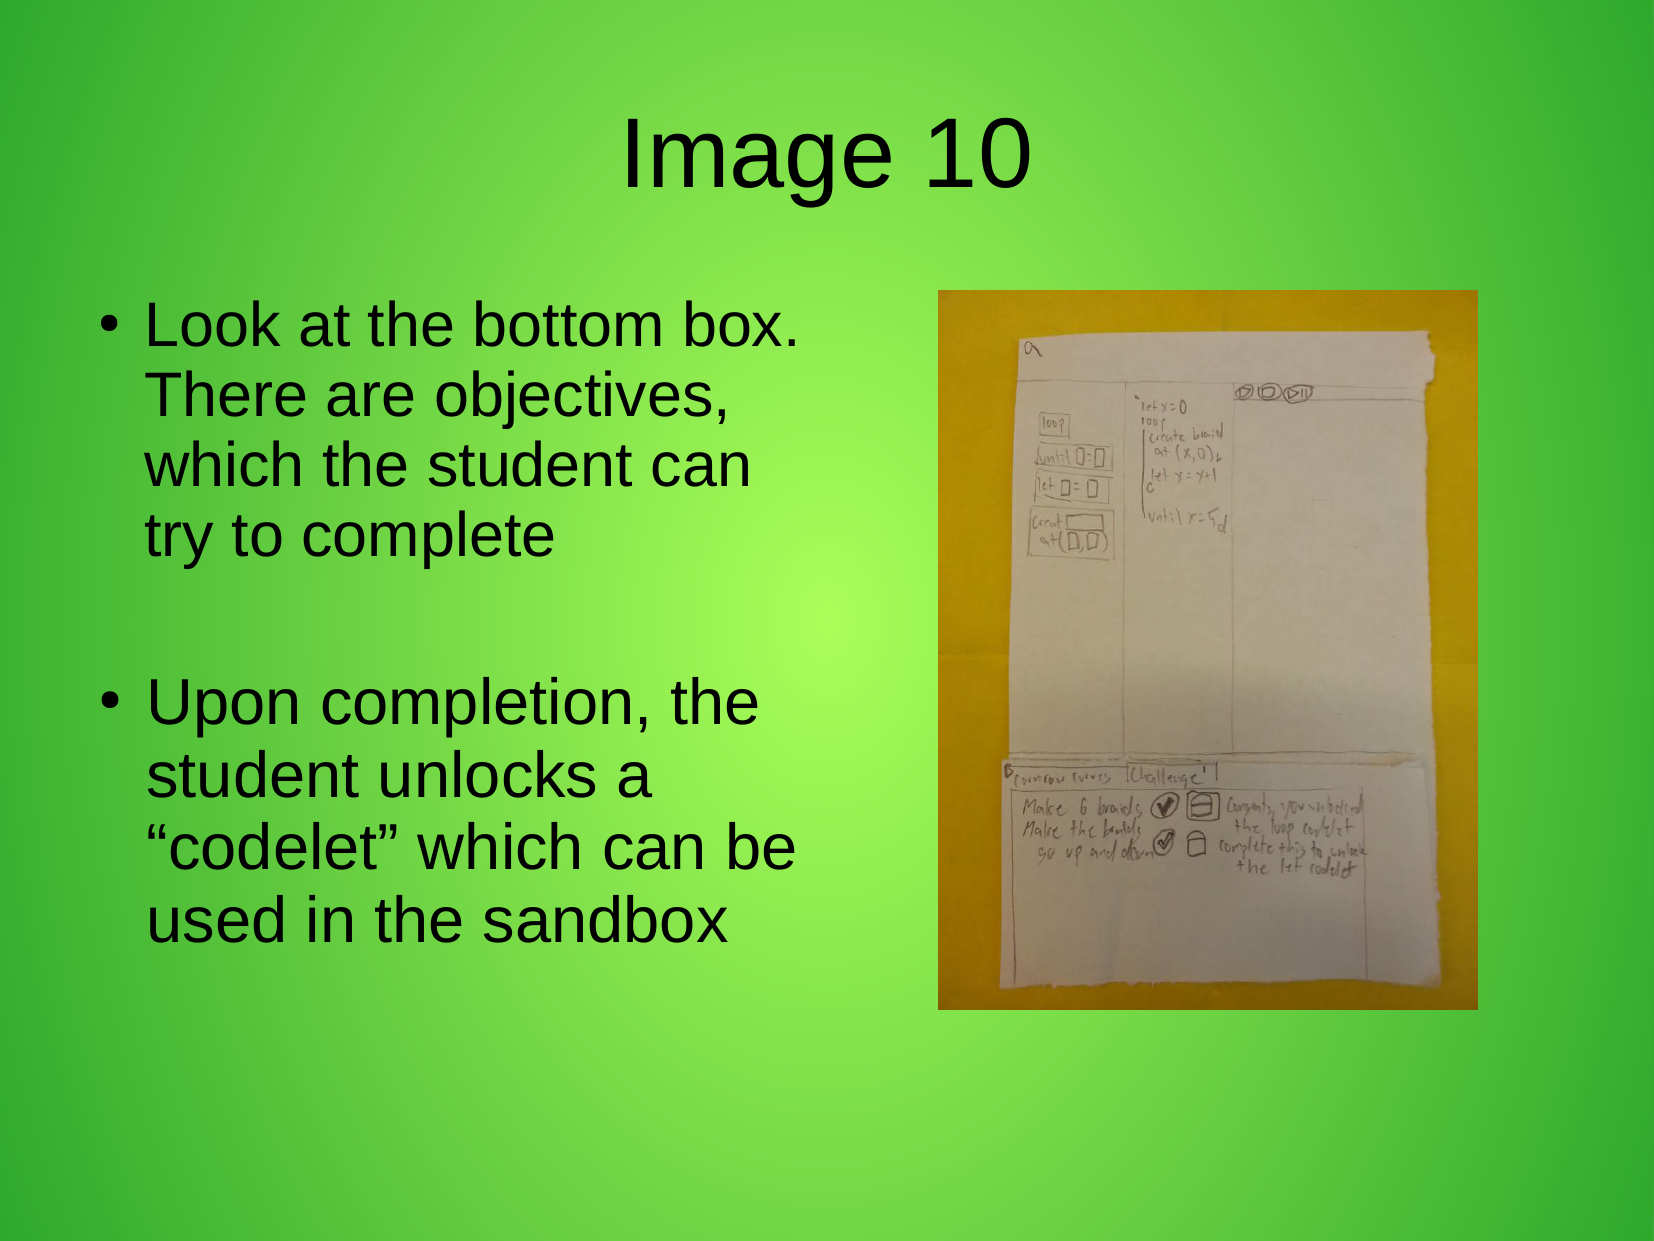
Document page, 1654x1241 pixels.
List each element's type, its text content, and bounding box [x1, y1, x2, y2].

picture [938, 290, 1478, 1010]
list Look at the bottom box. There are objectives, which the student can try to complete [82, 290, 809, 634]
list Upon completion, the student unlocks a “codelet” which can be used in the sandbox [82, 665, 809, 1009]
title Image 10 [82, 49, 1571, 257]
